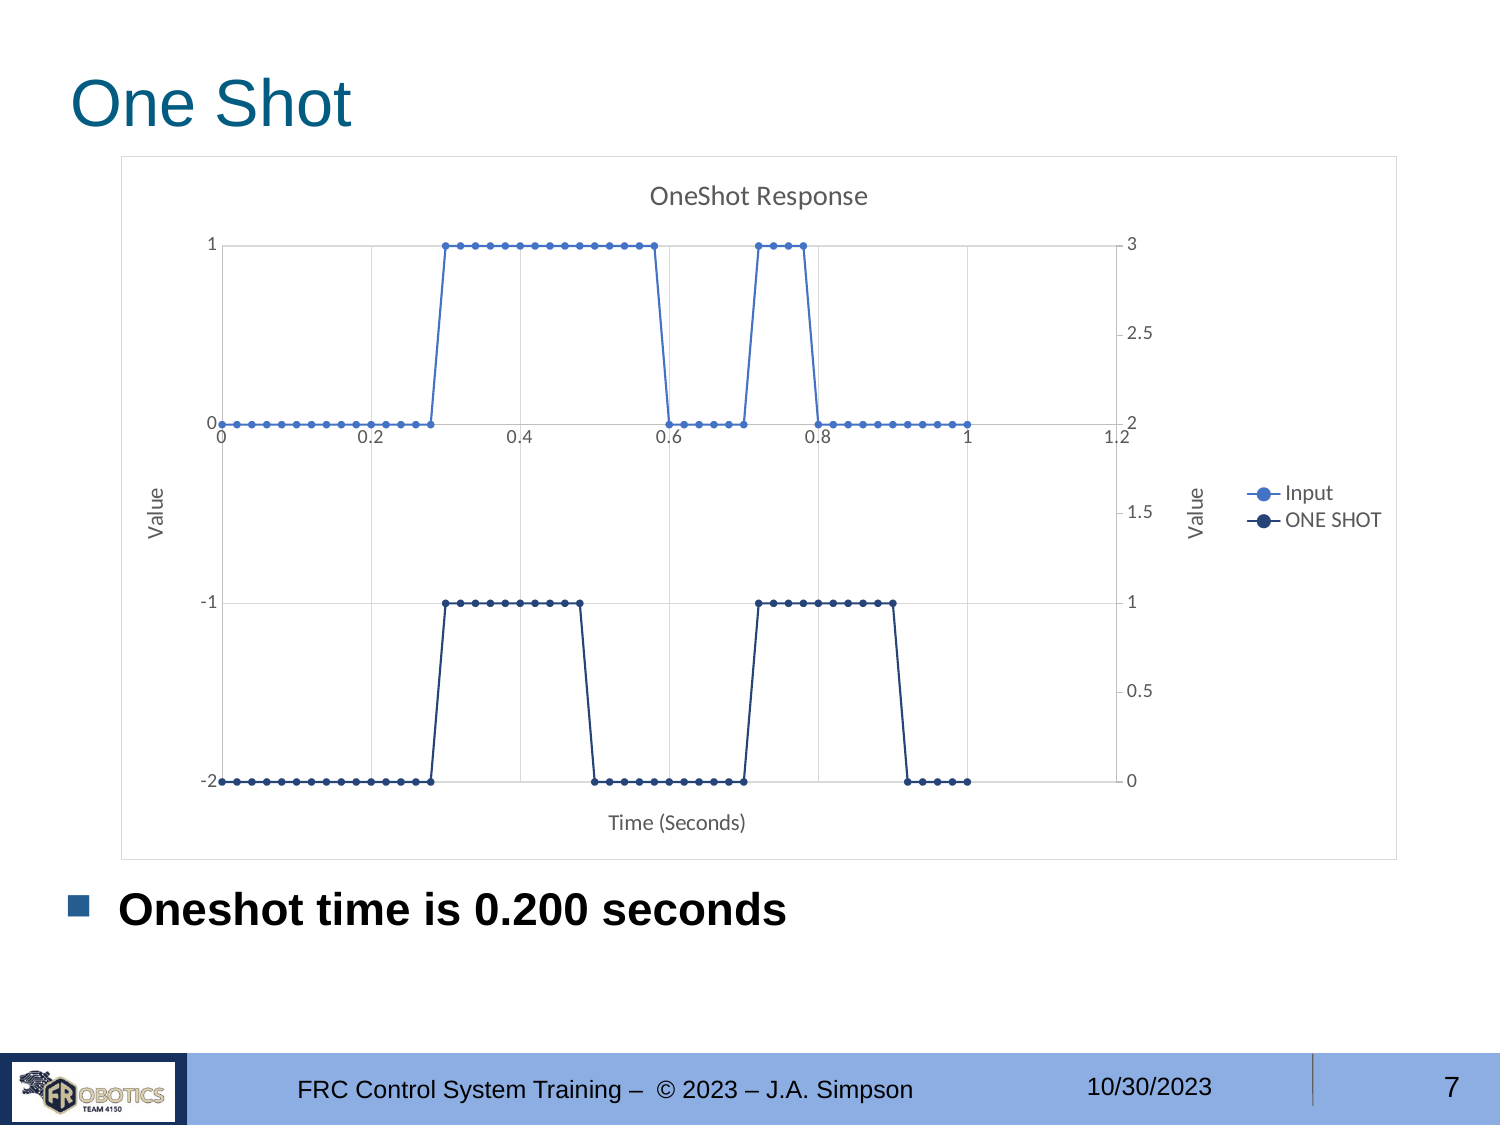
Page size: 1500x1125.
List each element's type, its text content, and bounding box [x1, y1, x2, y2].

footer FRC Control System Training – © 2023 – J.A. Simpson [225, 1074, 988, 1103]
list Oneshot time is 0.200 seconds [55, 872, 1340, 1020]
picture [120, 156, 1398, 860]
slide_number <number> [1337, 1072, 1475, 1100]
slide_number 10/30/2023 [1012, 1071, 1288, 1100]
picture [12, 1062, 175, 1122]
title One Shot [55, 52, 1443, 148]
